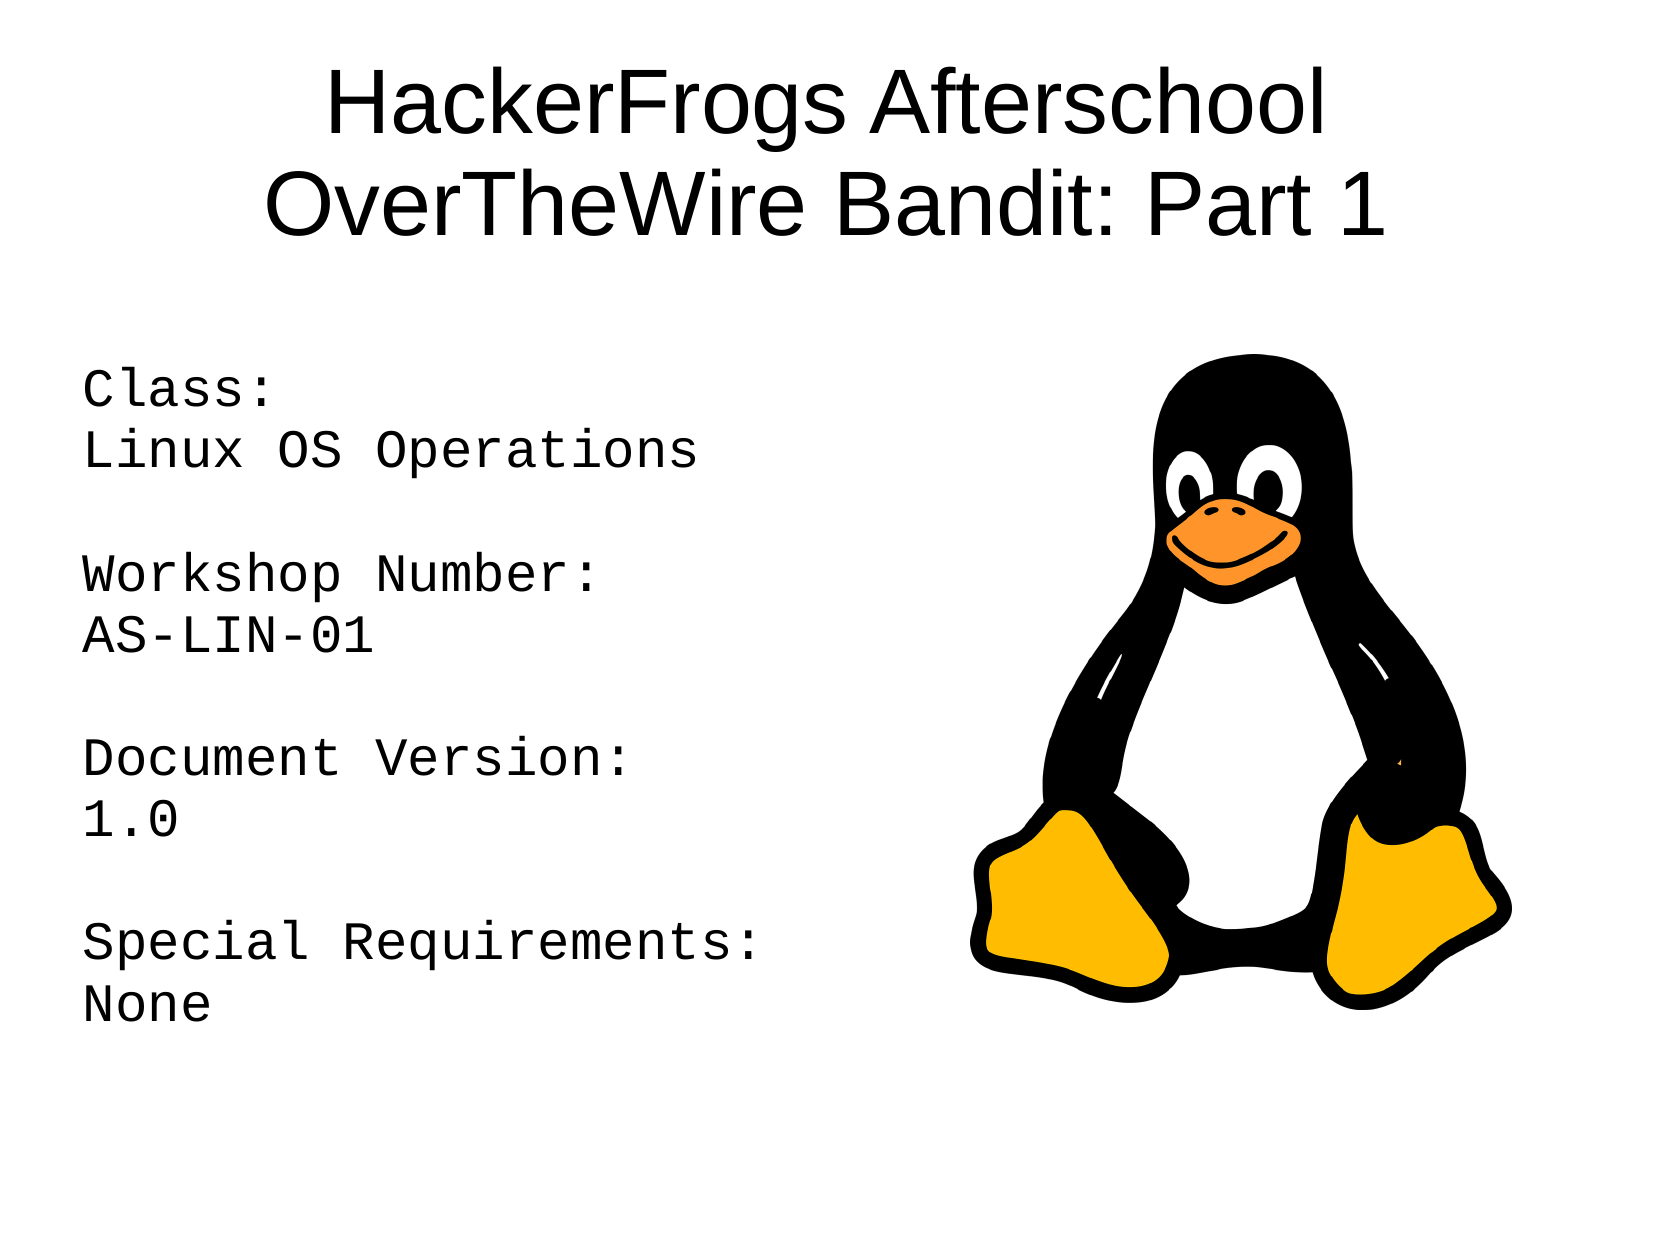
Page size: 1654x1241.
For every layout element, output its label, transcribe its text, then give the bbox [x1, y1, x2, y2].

subtitle Class: Linux OS Operations Workshop Number: AS-LIN-01 Document Version: 1.0 Special Requirements: None [82, 290, 1571, 1109]
title HackerFrogs Afterschool OverTheWire Bandit: Part 1 [82, 49, 1571, 257]
picture [970, 354, 1512, 1010]
